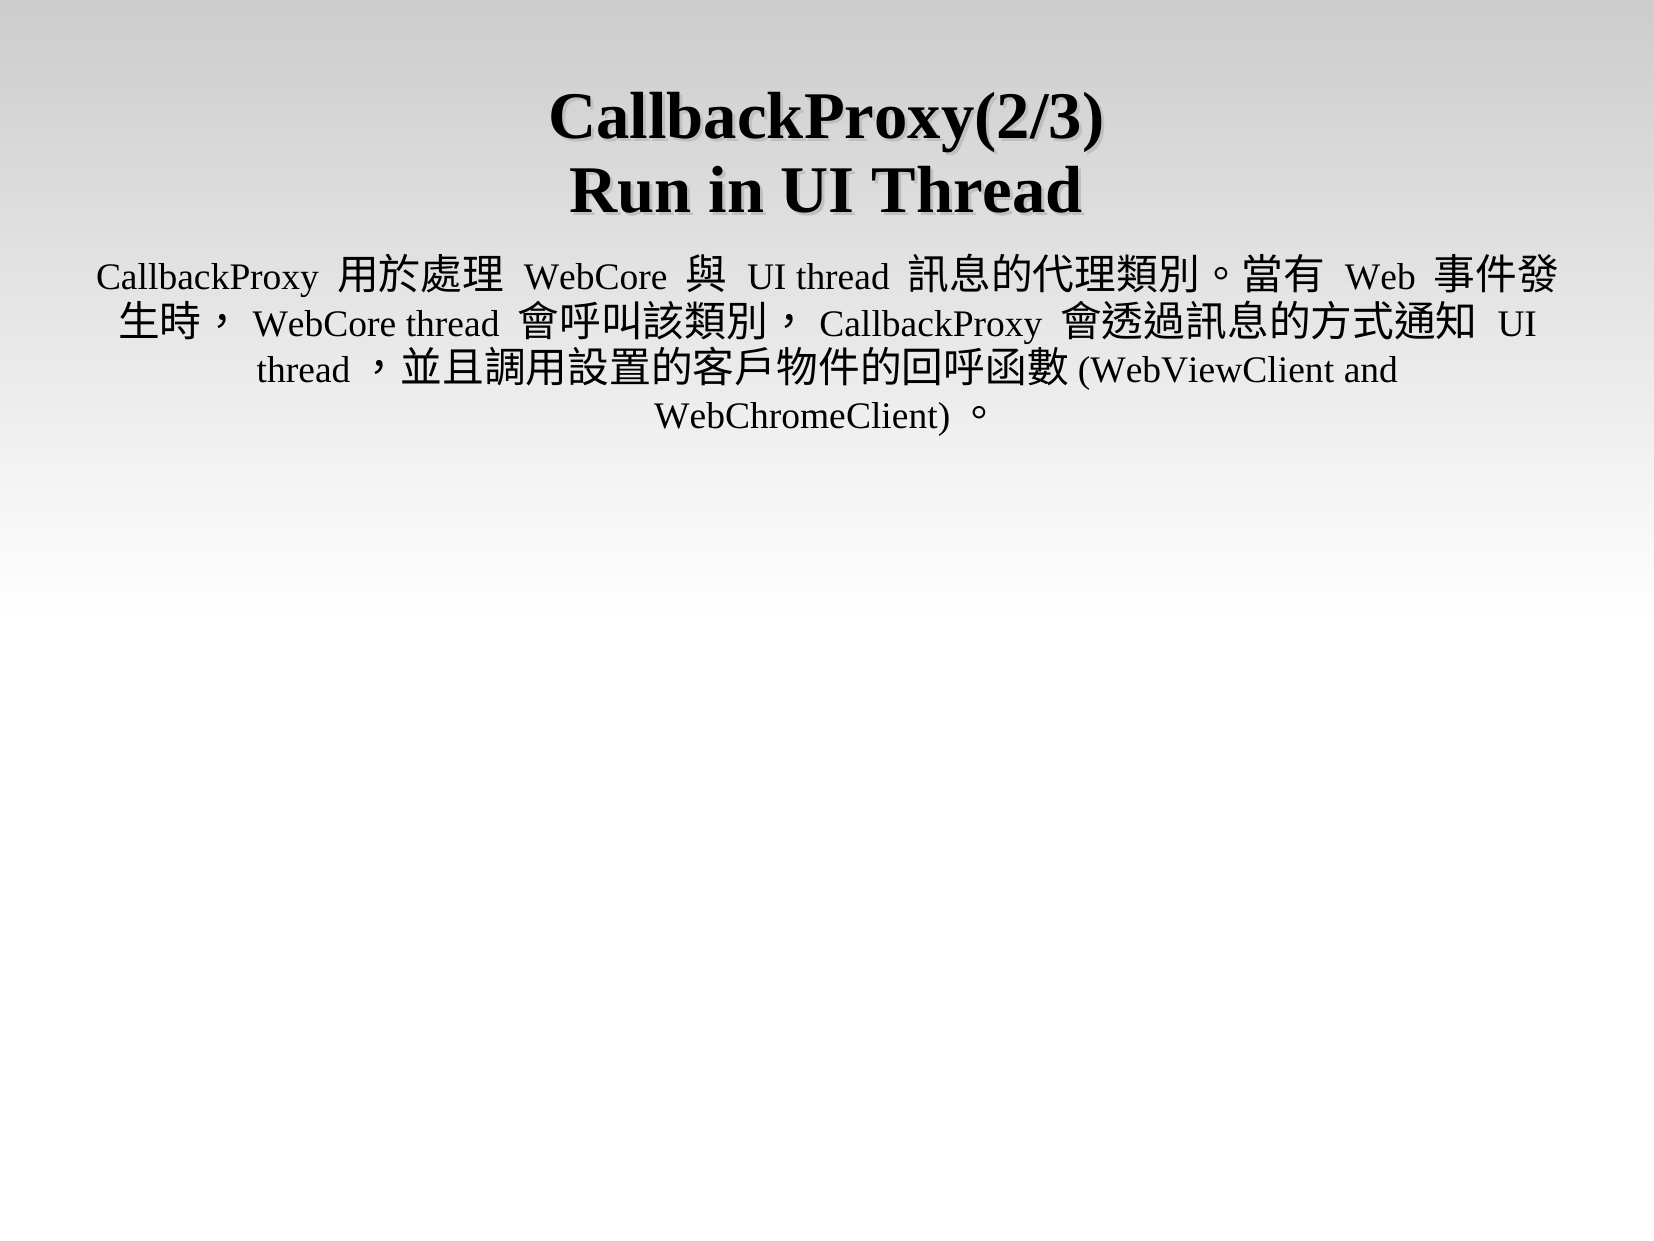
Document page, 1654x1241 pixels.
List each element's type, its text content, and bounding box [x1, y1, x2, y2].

subtitle CallbackProxy 用於處理 WebCore 與 UI thread 訊息的代理類別。當有 Web 事件發生時，WebCore thread 會呼叫該類別，CallbackProxy 會透過訊息的方式通知 UI thread，並且調用設置的客戶物件的回呼函數(WebViewClient and WebChromeClient)。 [96, 252, 1585, 1152]
title CallbackProxy(2/3) Run in UI Thread [82, 56, 1571, 250]
